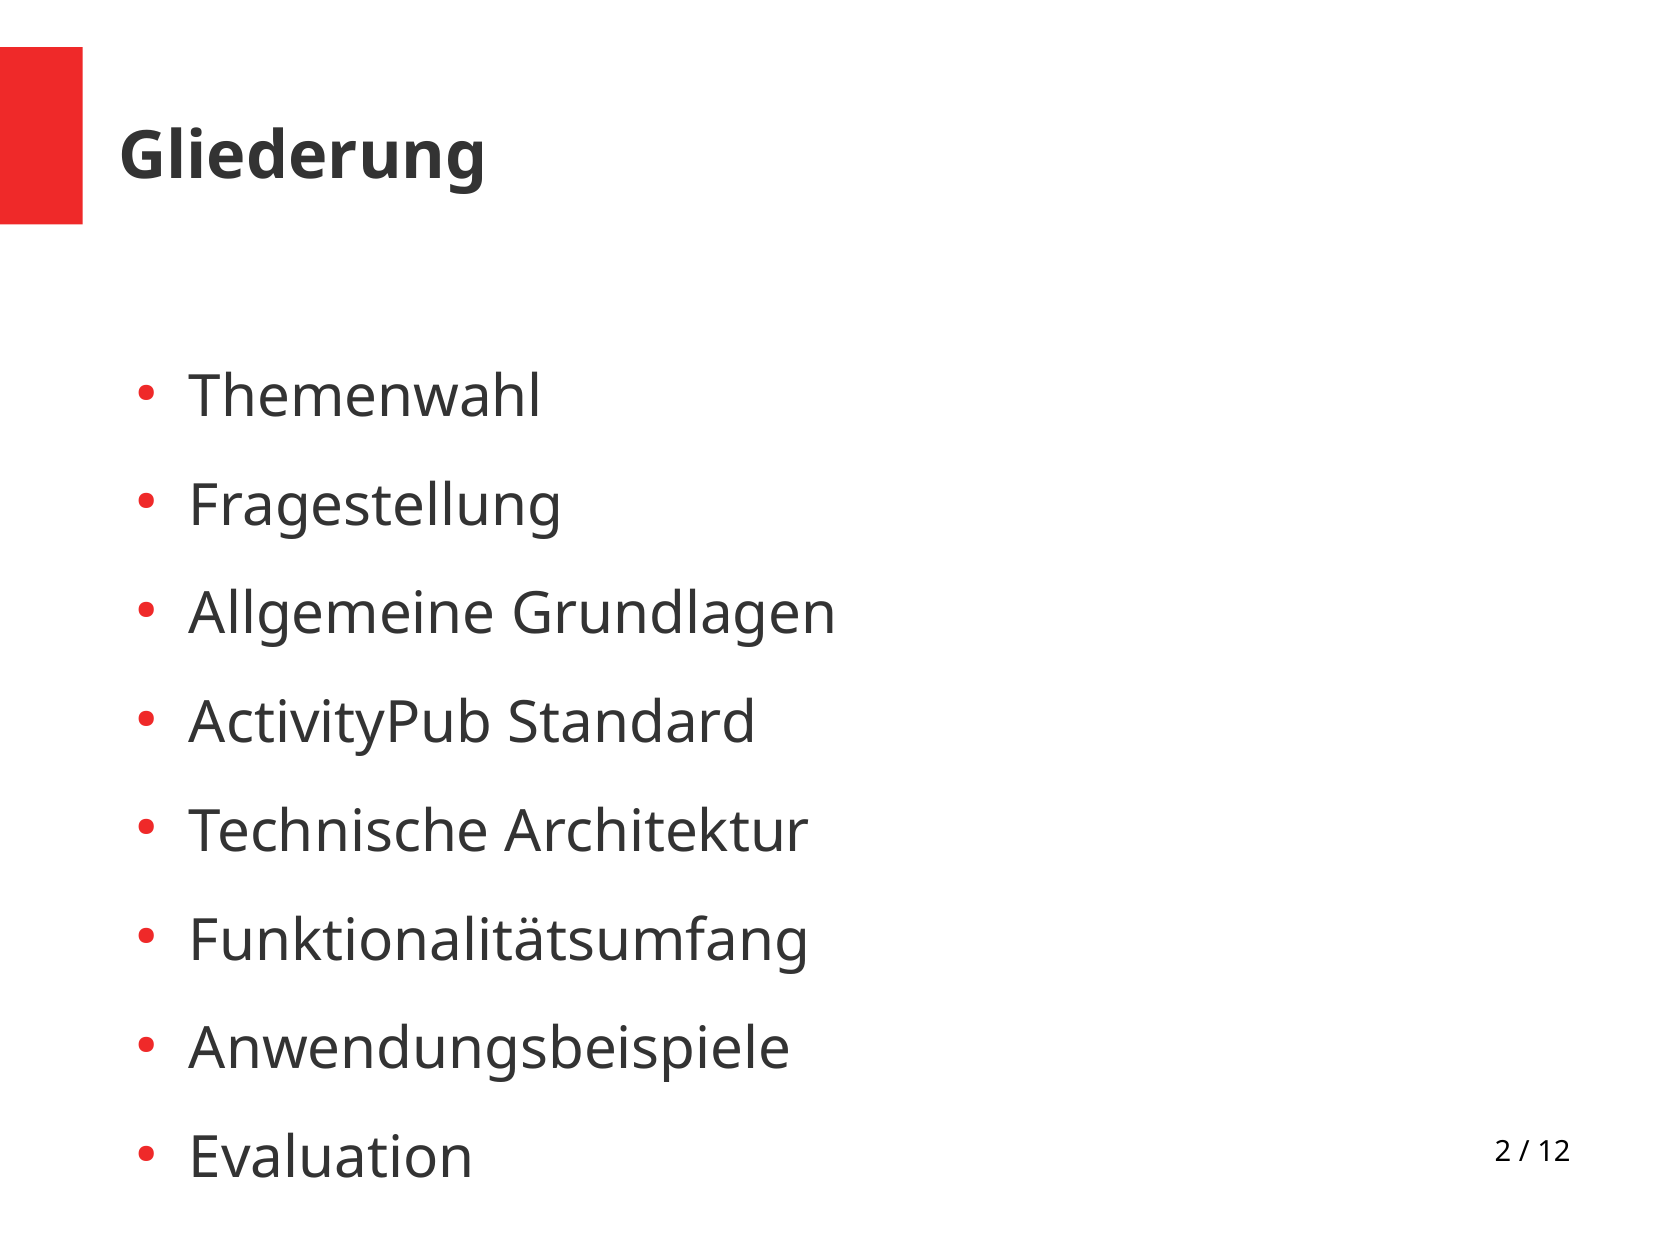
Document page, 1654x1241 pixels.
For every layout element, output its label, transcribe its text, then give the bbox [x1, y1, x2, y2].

list Themenwahl Fragestellung Allgemeine Grundlagen ActivityPub Standard Technische Architektur Funktionalitätsumfang Anwendungsbeispiele Evaluation Ausblick [118, 354, 1536, 1074]
title Gliederung [118, 49, 1571, 257]
